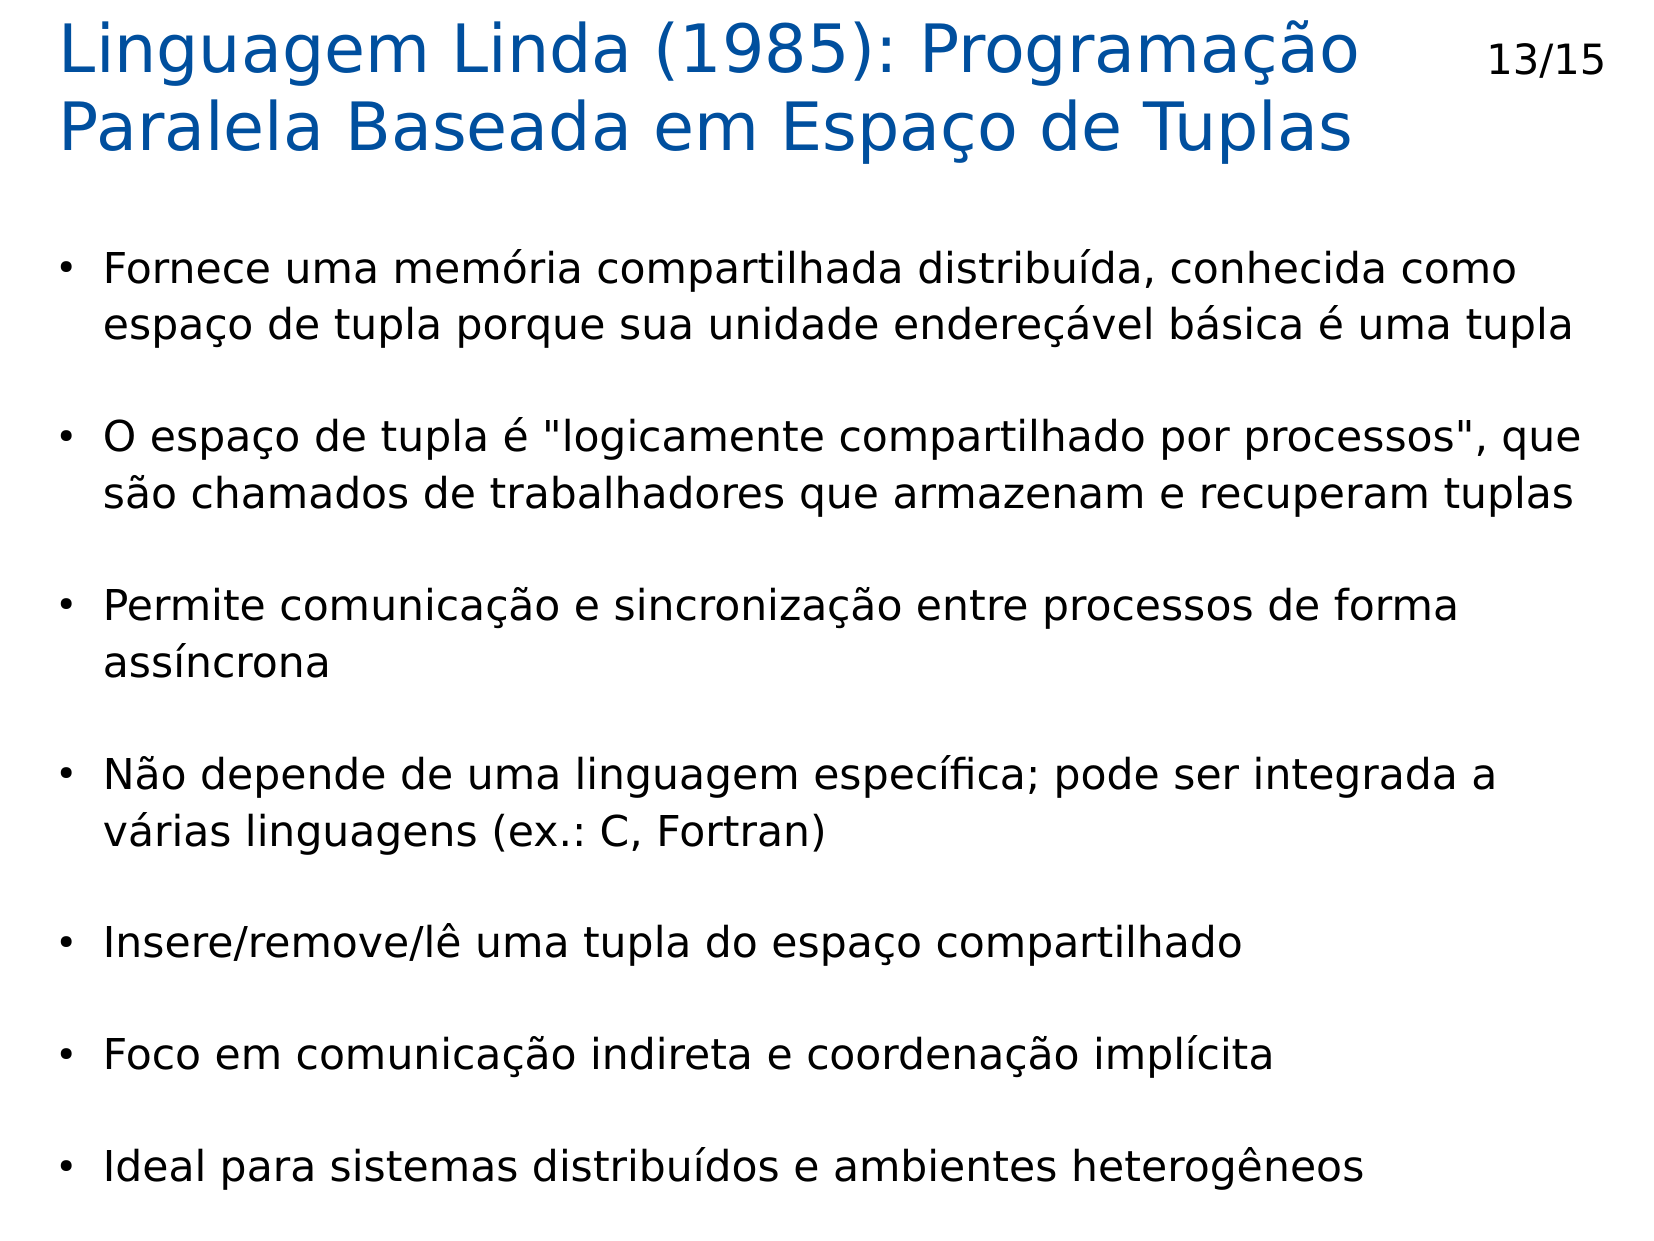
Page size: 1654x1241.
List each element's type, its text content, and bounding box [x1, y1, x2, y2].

title Linguagem Linda (1985): Programação Paralela Baseada em Espaço de Tuplas [59, 10, 1506, 167]
list Fornece uma memória compartilhada distribuída, conhecida como espaço de tupla porque sua unidade endereçável básica é uma tupla O espaço de tupla é "logicamente compartilhado por processos", que são chamados de trabalhadores que armazenam e recuperam tuplas Permite comunicação e sincronização entre processos de forma assíncrona Não depende de uma linguagem específica; pode ser integrada a várias linguagens (ex.: C, Fortran) Insere/remove/lê uma tupla do espaço compartilhado Foco em comunicação indireta e coordenação implícita Ideal para sistemas distribuídos e ambientes heterogêneos [59, 236, 1595, 1211]
